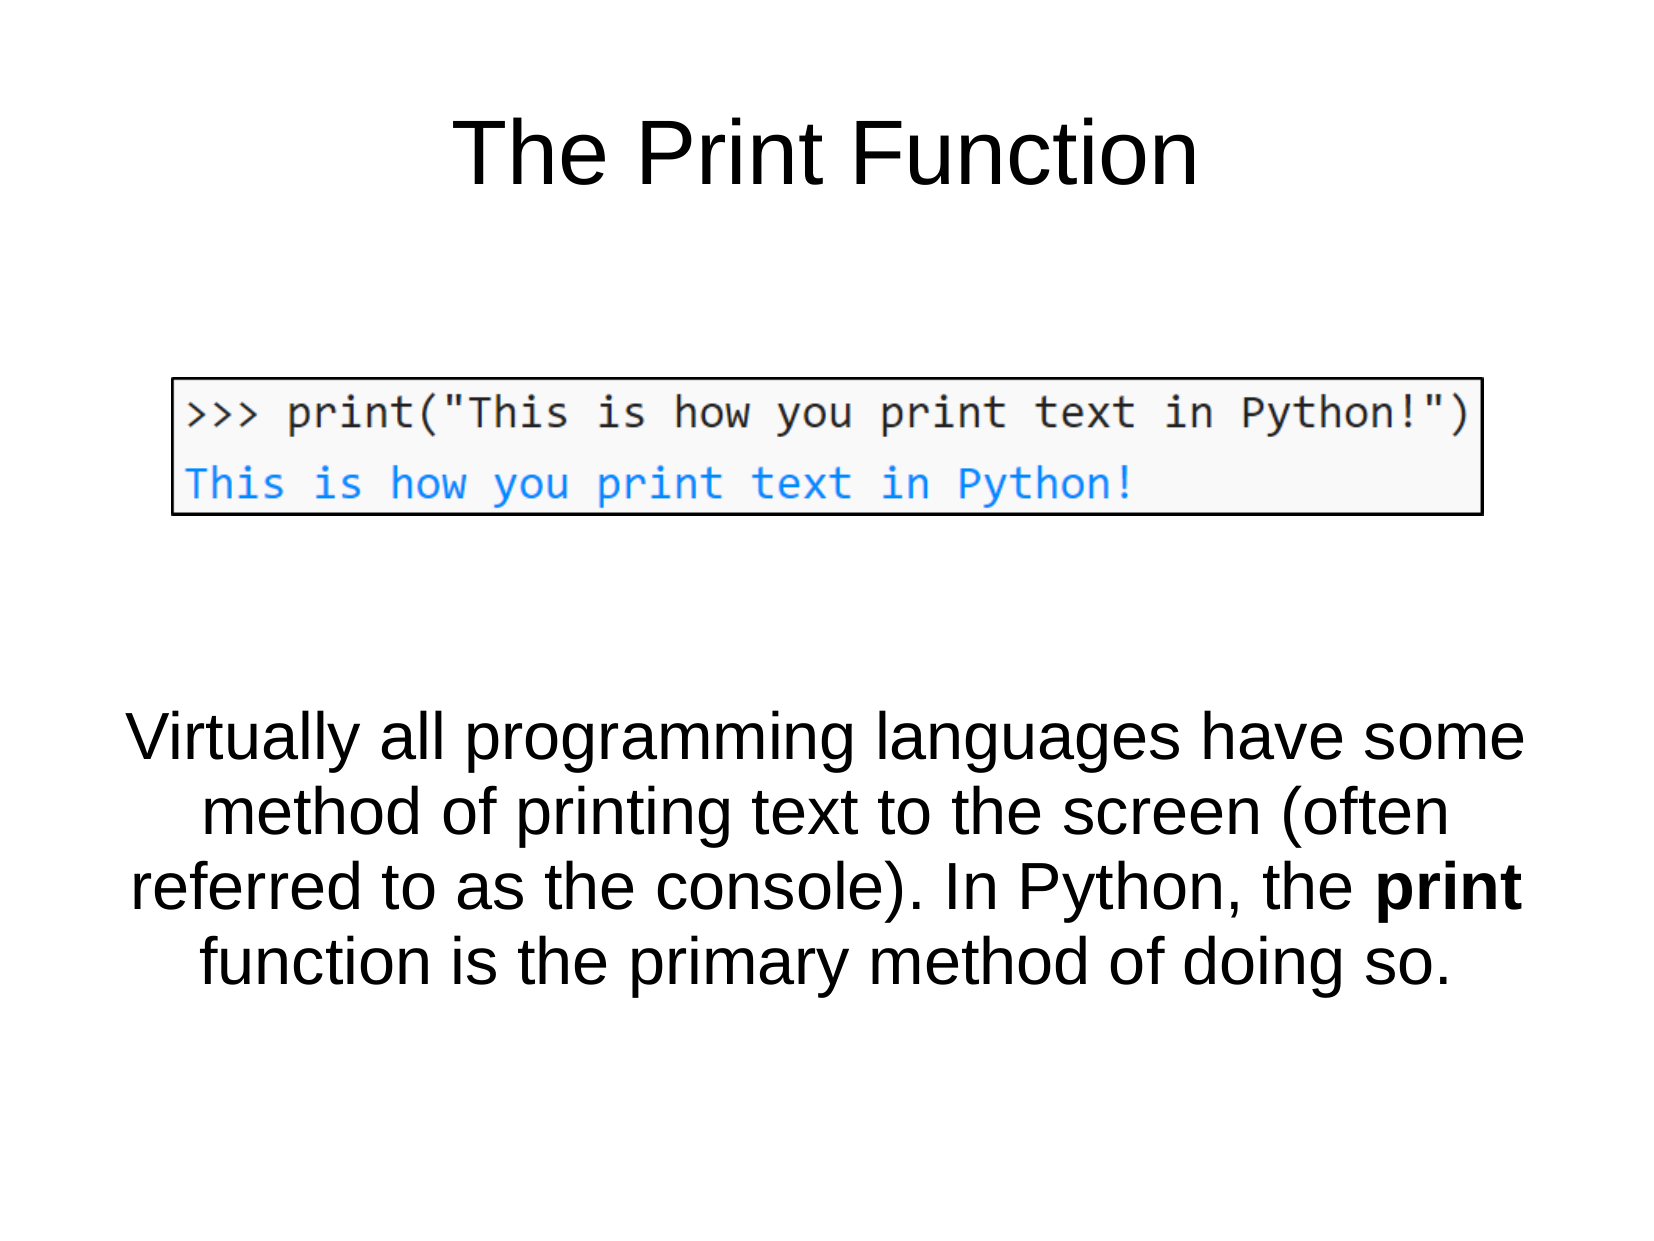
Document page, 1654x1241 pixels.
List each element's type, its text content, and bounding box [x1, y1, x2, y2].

subtitle Virtually all programming languages have some method of printing text to the screen (often referred to as the console). In Python, the print function is the primary method of doing so. [82, 290, 1571, 1109]
picture [171, 377, 1484, 516]
title The Print Function [82, 49, 1571, 257]
